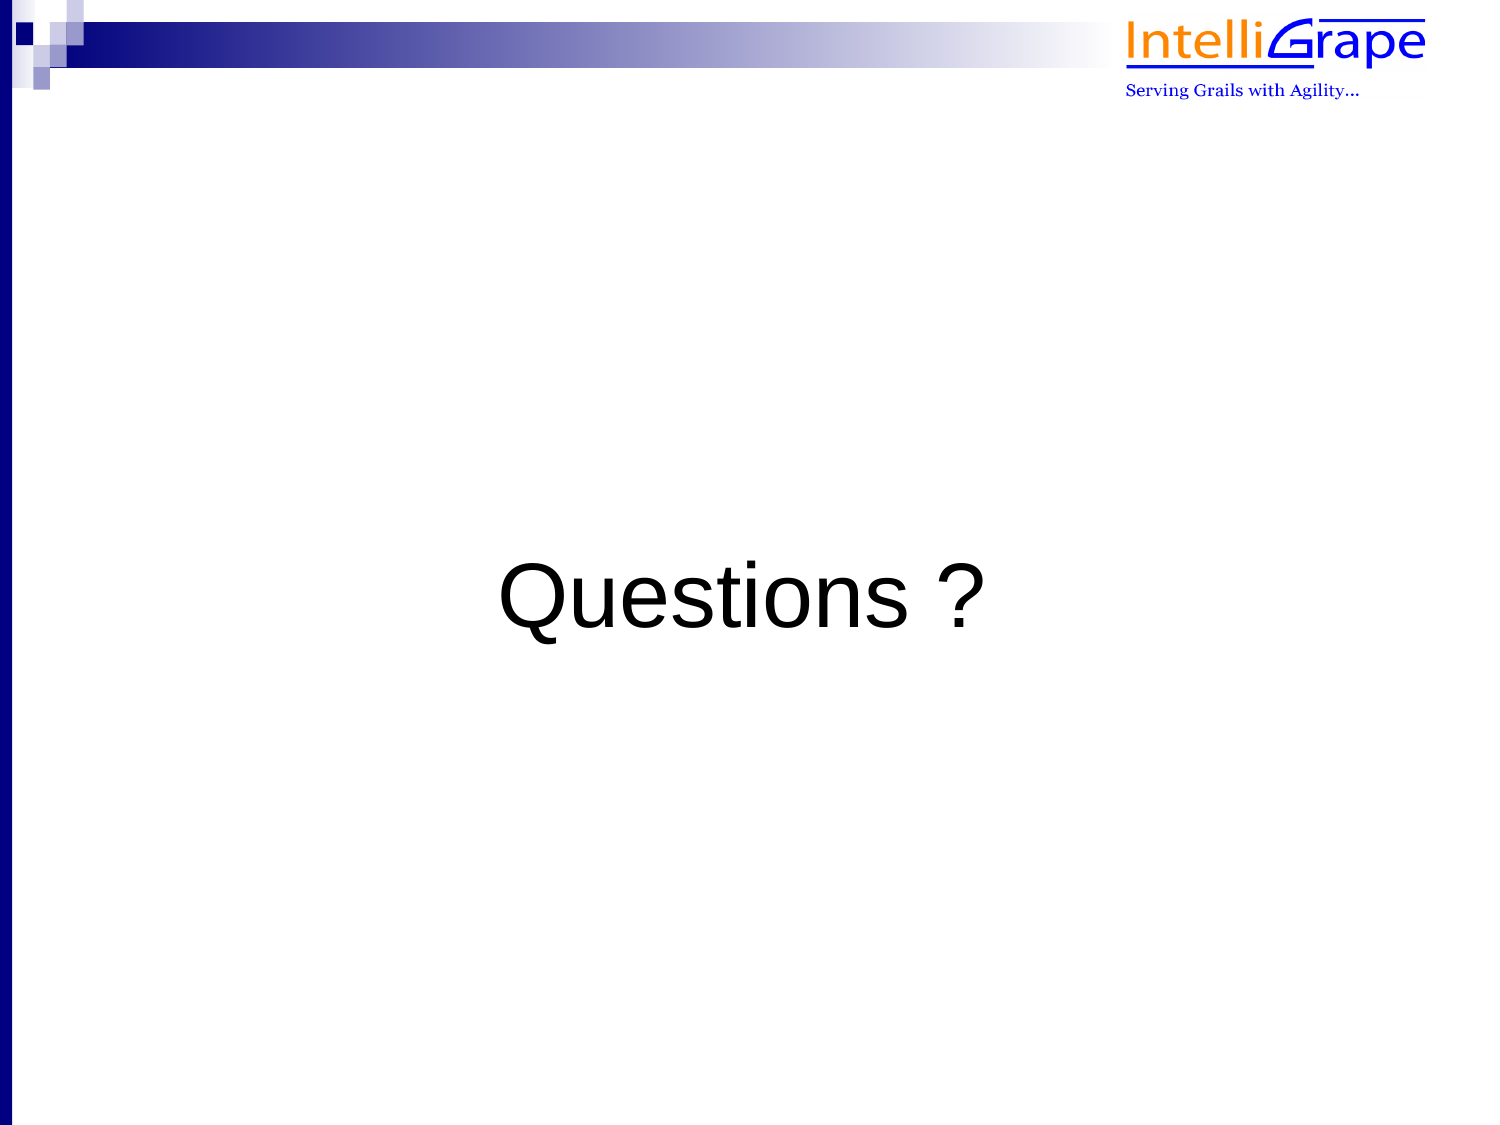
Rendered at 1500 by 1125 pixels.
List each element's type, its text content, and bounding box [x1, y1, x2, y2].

picture [1125, 12, 1425, 100]
title Questions ? [67, 483, 1418, 709]
